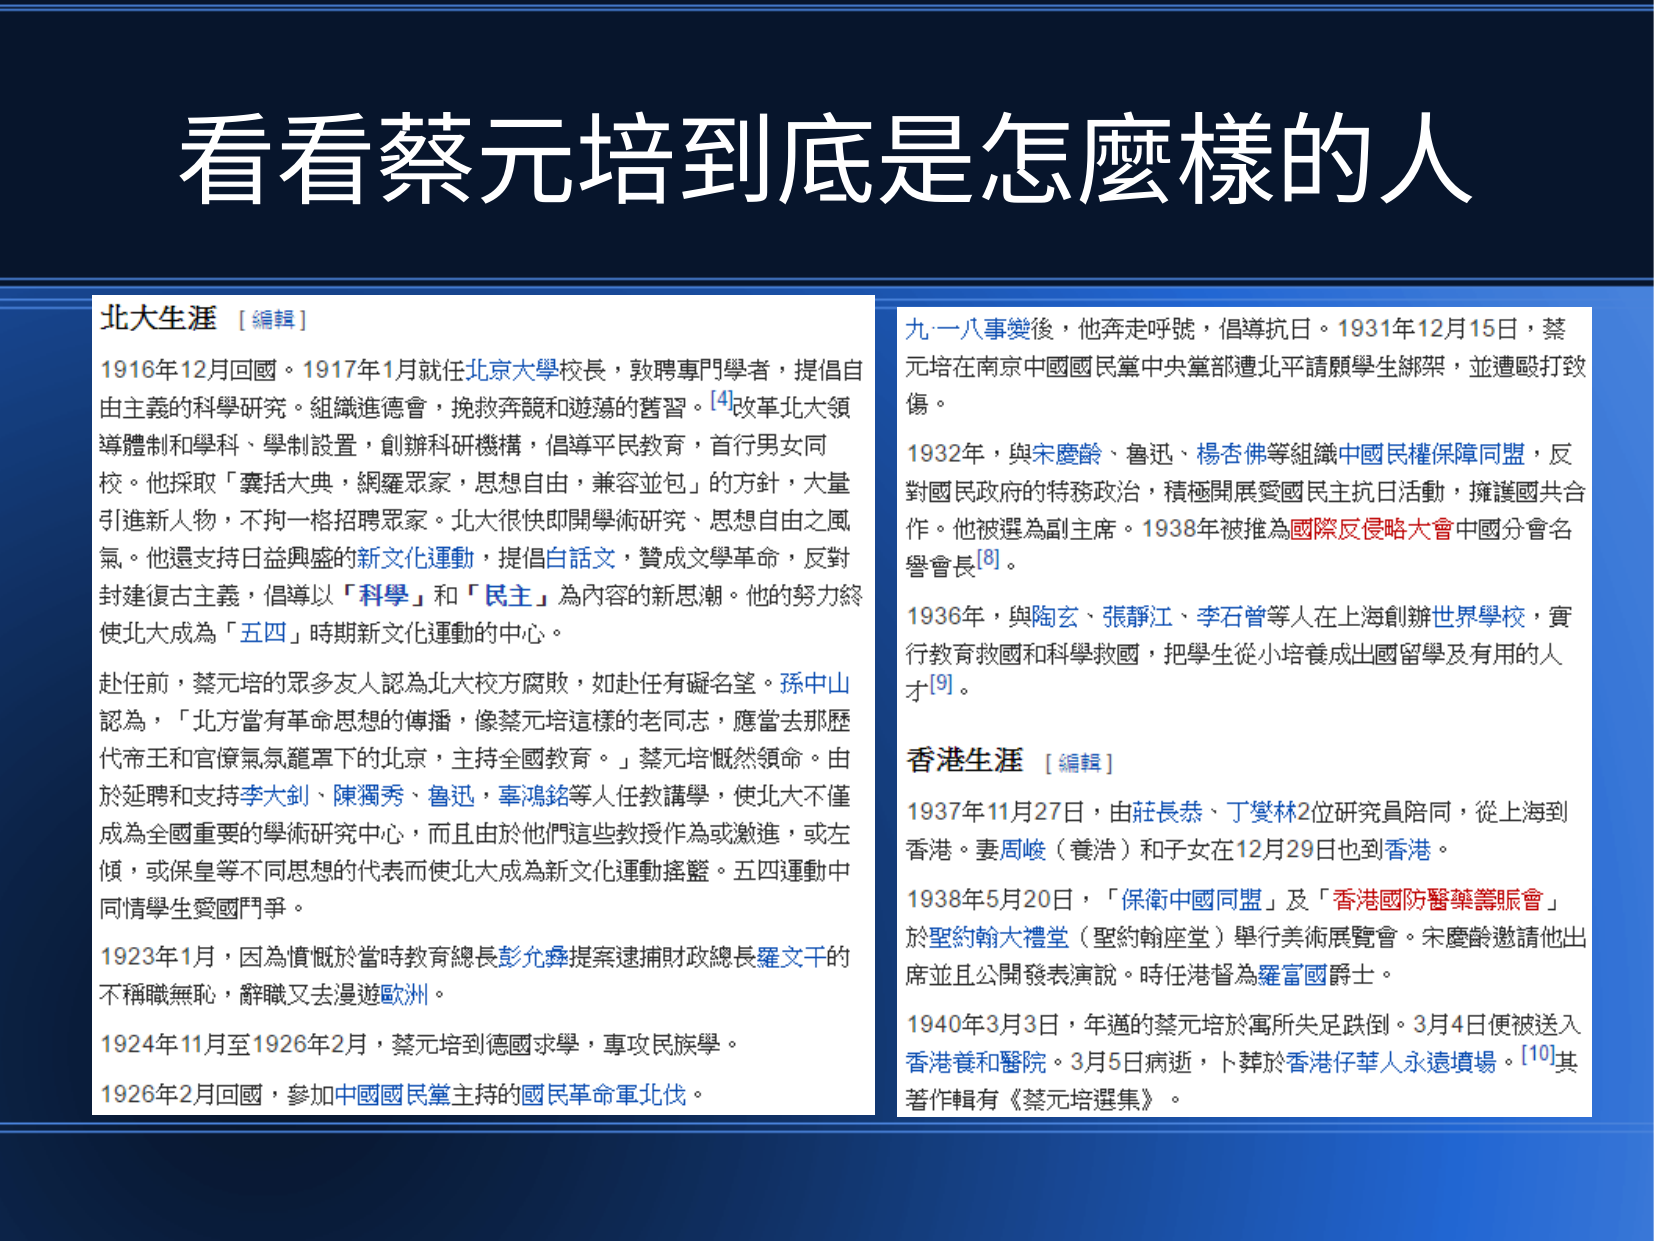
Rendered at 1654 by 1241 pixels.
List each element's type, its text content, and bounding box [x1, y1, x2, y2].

title 看看蔡元培到底是怎麼樣的人 [82, 49, 1571, 257]
picture [0, 0, 1654, 1241]
